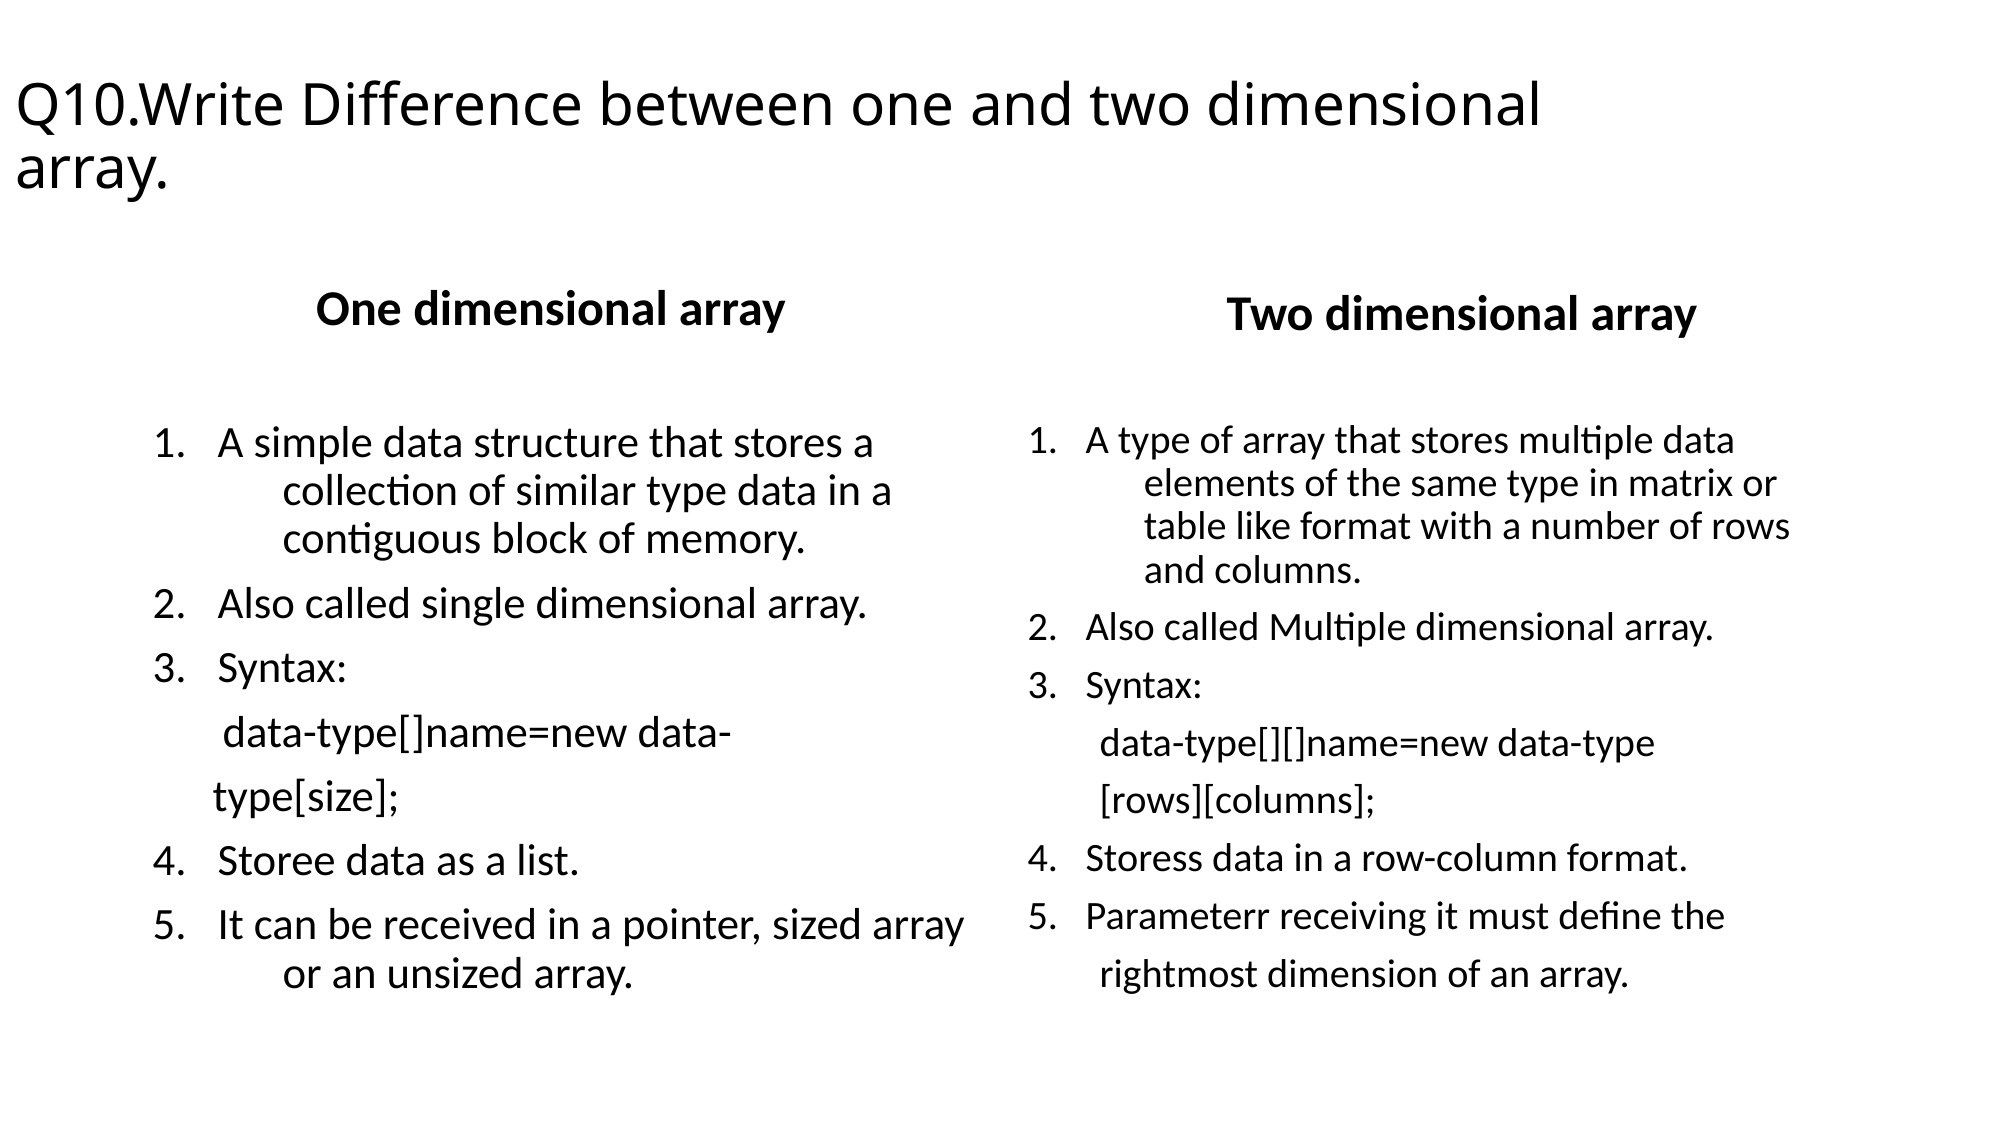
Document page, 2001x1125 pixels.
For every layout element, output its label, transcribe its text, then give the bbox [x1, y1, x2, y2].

title Q10.Write Difference between one and two dimensional array. [0, 0, 1608, 276]
list Two dimensional array [1211, 213, 2000, 350]
list One dimensional array [301, 208, 1148, 344]
list A type of array that stores multiple data elements of the same type in matrix or table like format with a number of rows and columns. Also called Multiple dimensional array. Syntax: data-type[][]name=new data-type [rows][columns]; Storess data in a row-column format. Parameterr receiving it must define the rightmost dimension of an array. [1012, 410, 1863, 1016]
list A simple data structure that stores a collection of similar type data in a contiguous block of memory. Also called single dimensional array. Syntax: data-type[]name=new data- type[size]; Storee data as a list. It can be received in a pointer, sized array or an unsized array. [137, 410, 984, 1016]
